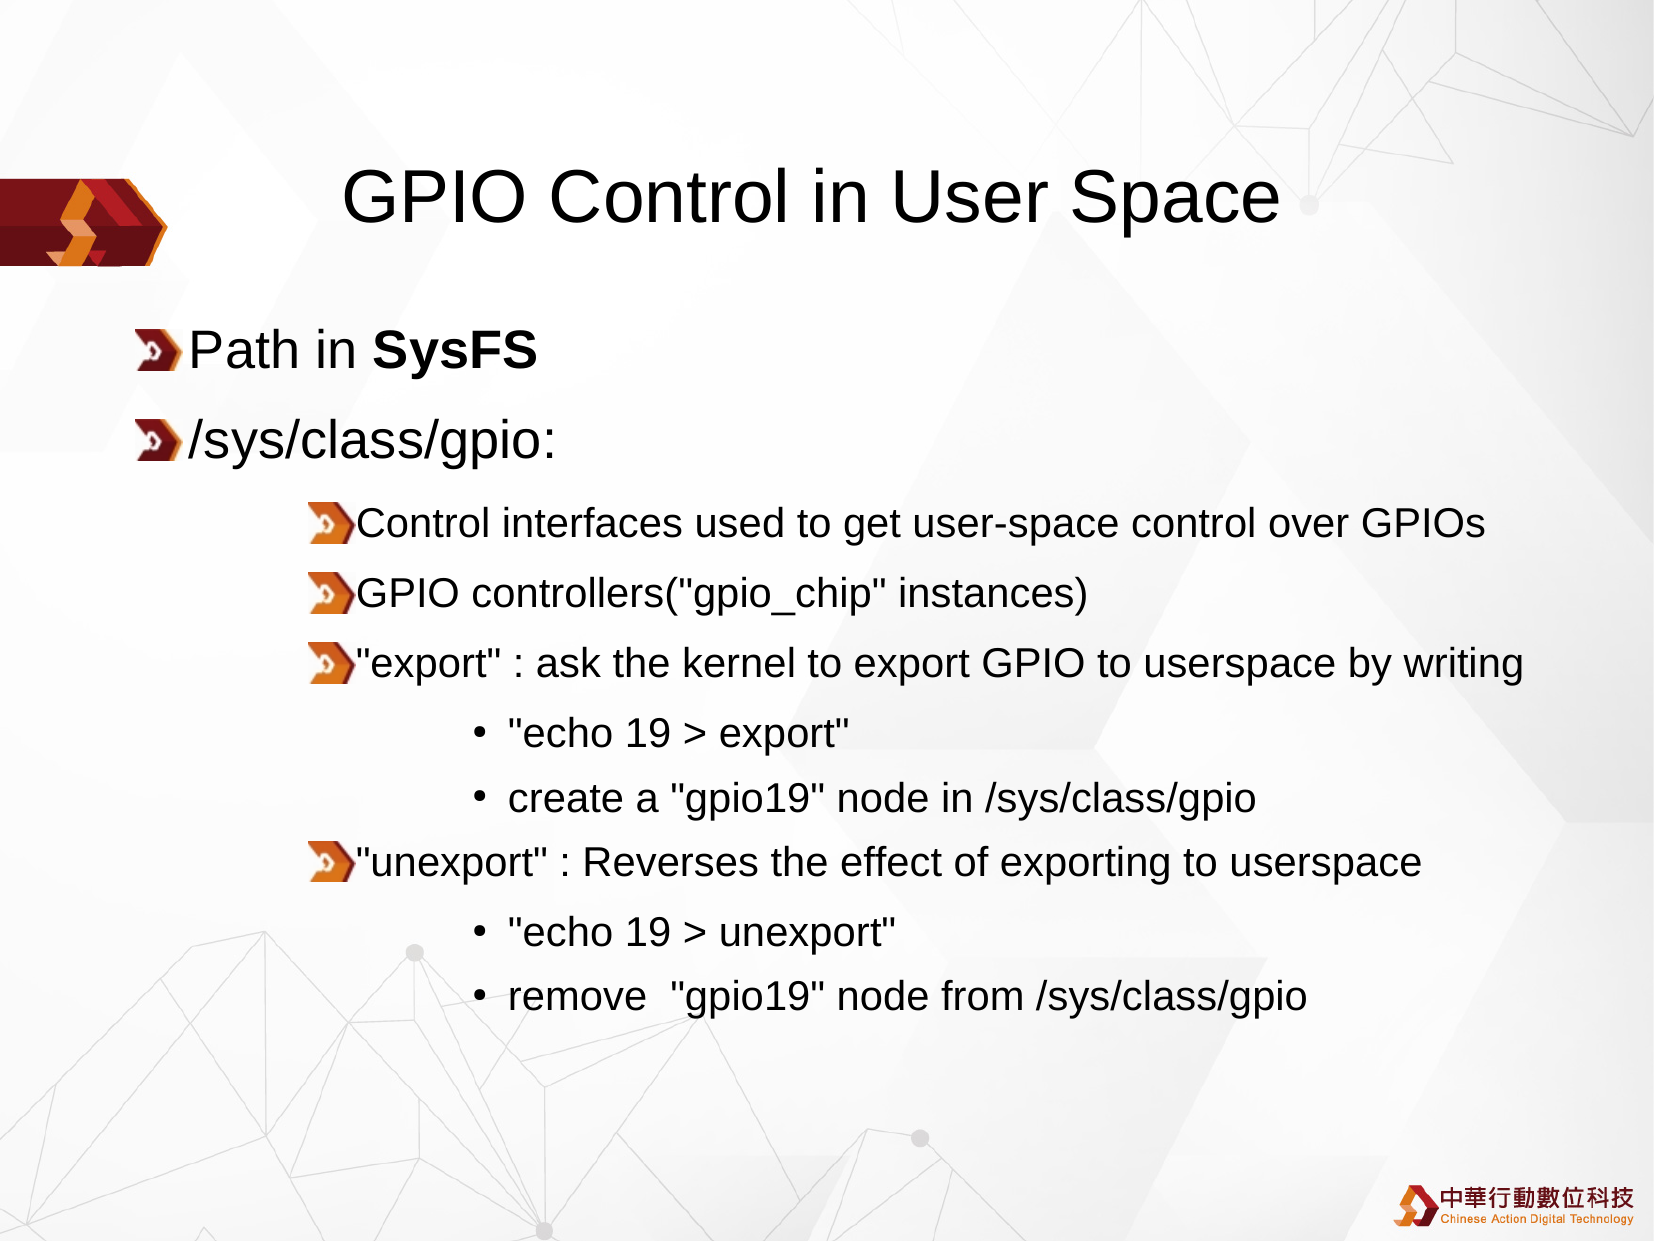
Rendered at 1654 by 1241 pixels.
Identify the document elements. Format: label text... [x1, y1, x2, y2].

list Path in SysFS /sys/class/gpio: Control interfaces used to get user-space control over GPIOs GPIO controllers("gpio_chip" instances) "export" : ask the kernel to export GPIO to userspace by writing "echo 19 > export" create a "gpio19" node in /sys/class/gpio "unexport" : Reverses the effect of exporting to userspace "echo 19 > unexport" remove "gpio19" node from /sys/class/gpio [118, 319, 1571, 1198]
title GPIO Control in User Space [118, 112, 1506, 281]
picture [0, 0, 1654, 1241]
